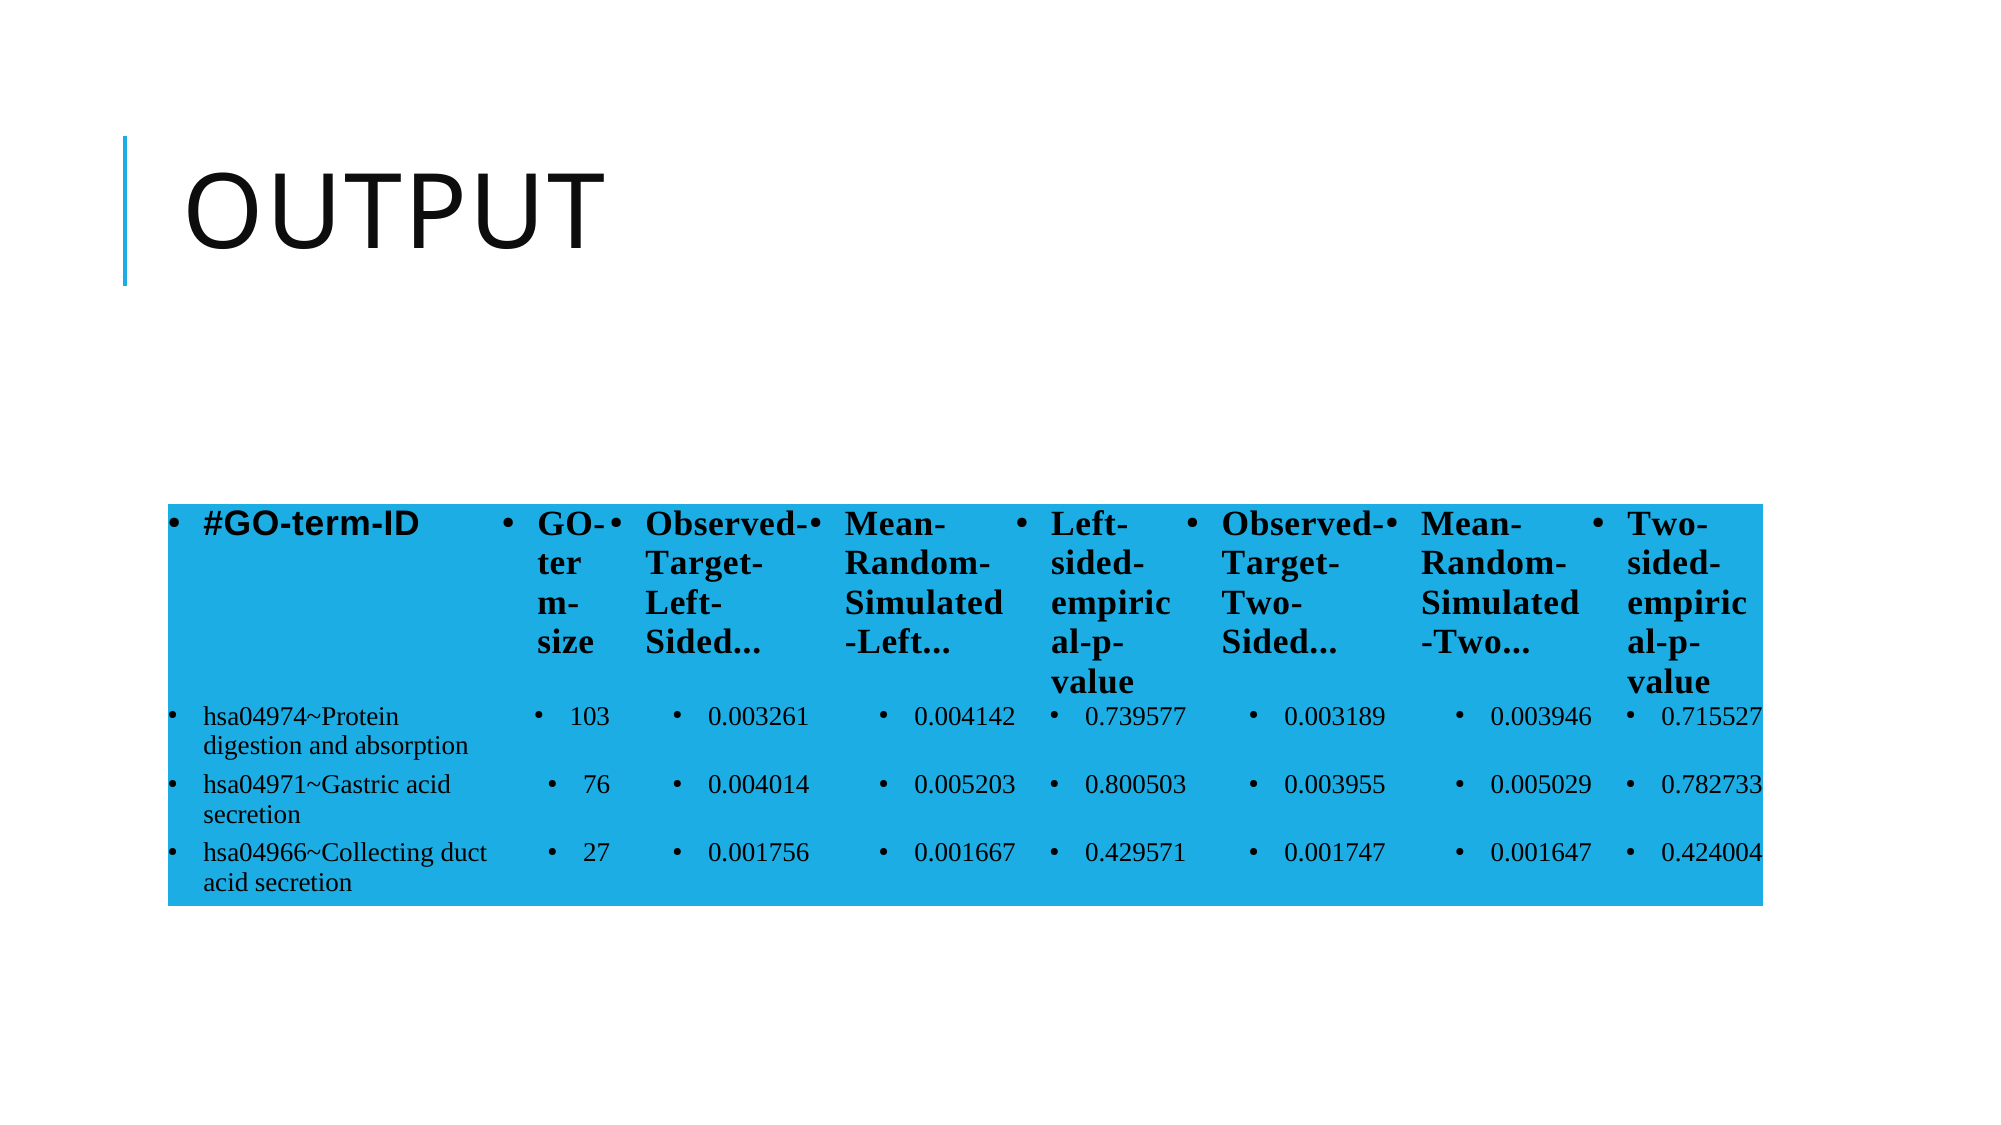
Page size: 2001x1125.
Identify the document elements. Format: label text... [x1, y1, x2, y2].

table_cell 0.005029 [1386, 770, 1592, 838]
table_header GO-term-size [502, 504, 610, 701]
table_header #GO-term-ID [168, 504, 502, 701]
table_cell 0.739577 [1016, 701, 1186, 770]
table_cell 27 [502, 838, 610, 906]
table_cell 0.424004 [1592, 838, 1763, 906]
table_cell 103 [502, 701, 610, 770]
table_cell hsa04966~Collecting duct acid secretion [168, 838, 502, 906]
table_cell 0.001647 [1386, 838, 1592, 906]
table_header Observed-Target-Left-Sided... [610, 504, 809, 701]
table_header Two-sided-empirical-p-value [1592, 504, 1763, 701]
table_cell 0.715527 [1592, 701, 1763, 770]
table_cell 0.800503 [1016, 770, 1186, 838]
table_header Mean-Random-Simulated-Left... [809, 504, 1016, 701]
table_cell 0.003955 [1186, 770, 1386, 838]
table_cell 0.004014 [610, 770, 809, 838]
table_header Mean-Random-Simulated-Two... [1386, 504, 1592, 701]
table_cell hsa04974~Protein digestion and absorption [168, 701, 502, 770]
table_cell 0.001756 [610, 838, 809, 906]
table_header Observed-Target-Two-Sided... [1186, 504, 1386, 701]
title Output [168, 96, 1763, 343]
table_header Left-sided-empirical-p-value [1016, 504, 1186, 701]
table_cell hsa04971~Gastric acid secretion [168, 770, 502, 838]
table_cell 76 [502, 770, 610, 838]
table_cell 0.003946 [1386, 701, 1592, 770]
table_cell 0.001667 [809, 838, 1016, 906]
table_cell 0.782733 [1592, 770, 1763, 838]
table_cell 0.429571 [1016, 838, 1186, 906]
table_cell 0.003189 [1186, 701, 1386, 770]
table_cell 0.001747 [1186, 838, 1386, 906]
table_cell 0.005203 [809, 770, 1016, 838]
table_cell 0.003261 [610, 701, 809, 770]
table_cell 0.004142 [809, 701, 1016, 770]
